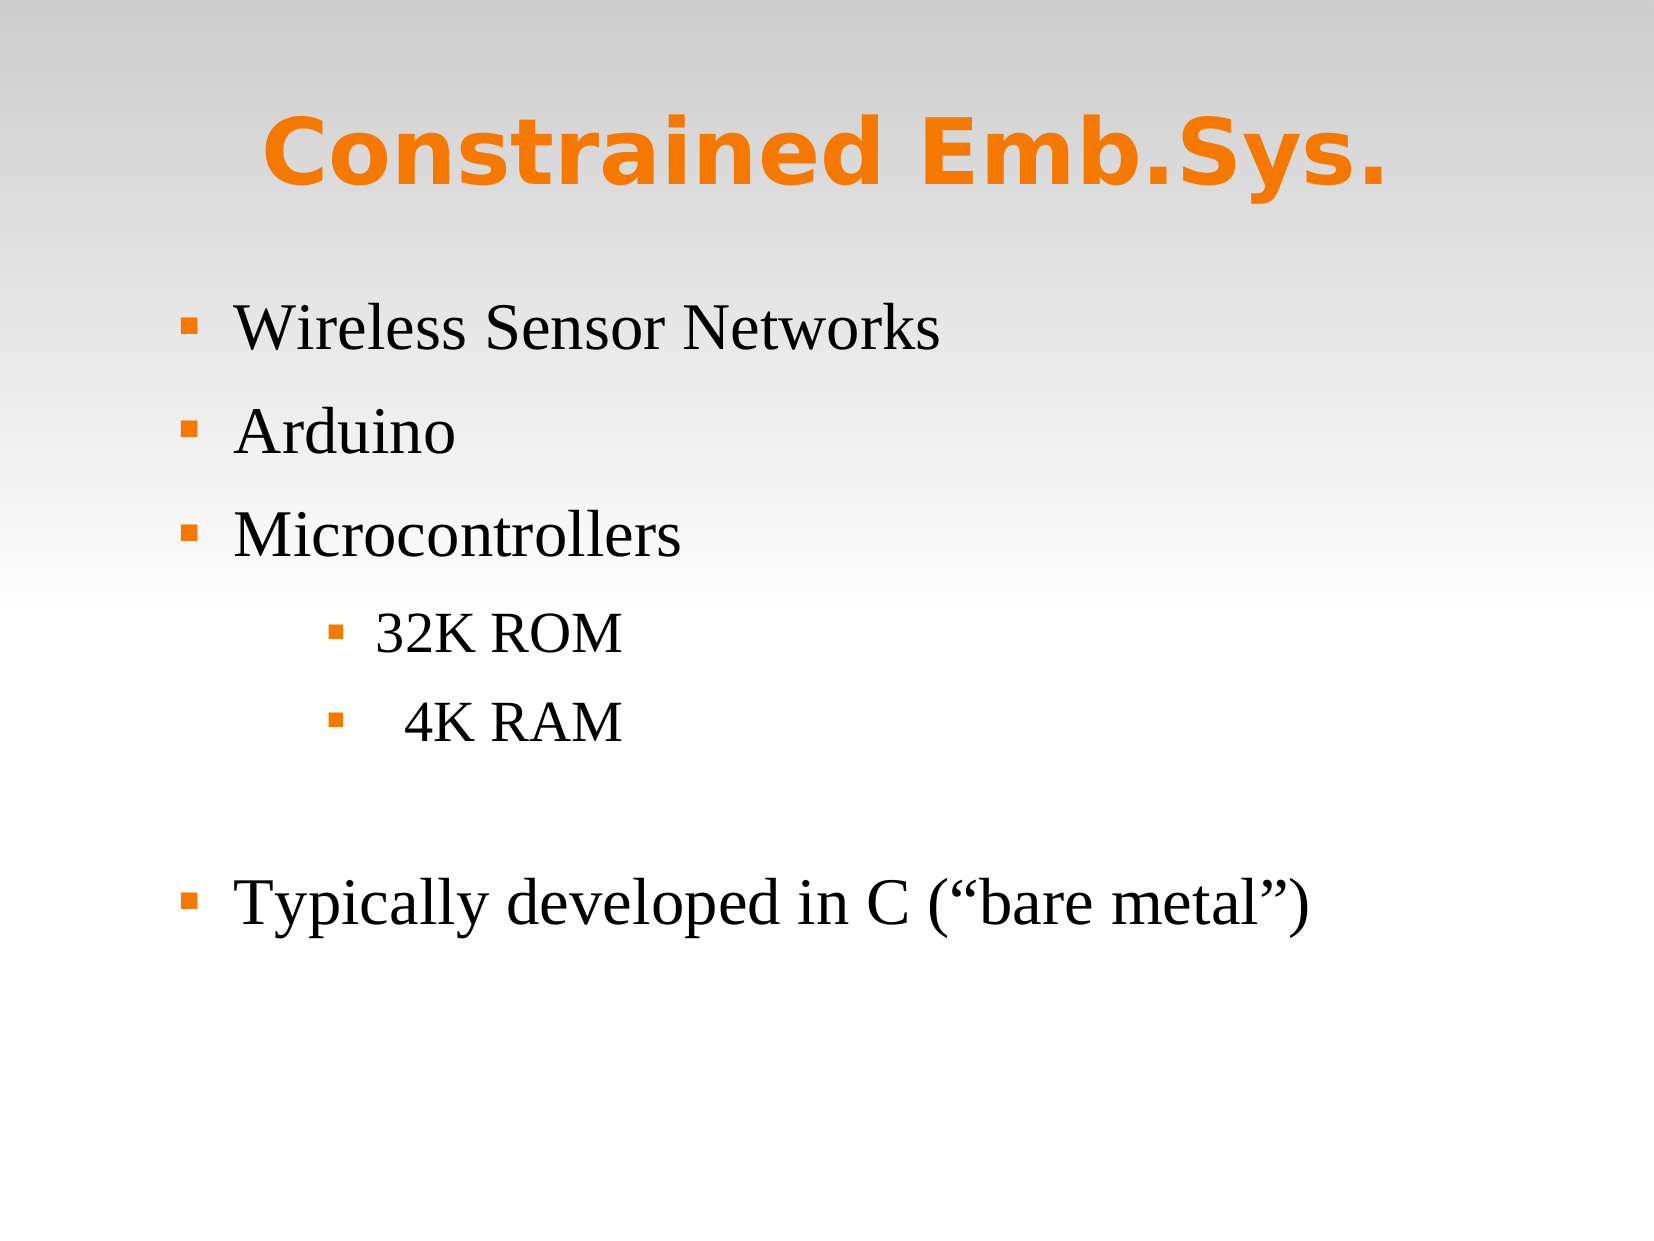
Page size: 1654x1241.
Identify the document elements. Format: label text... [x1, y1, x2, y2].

list Wireless Sensor Networks Arduino Microcontrollers 32K ROM 4K RAM Typically developed in C (“bare metal”) [92, 290, 1562, 1109]
title Constrained Emb.Sys. [82, 49, 1571, 257]
